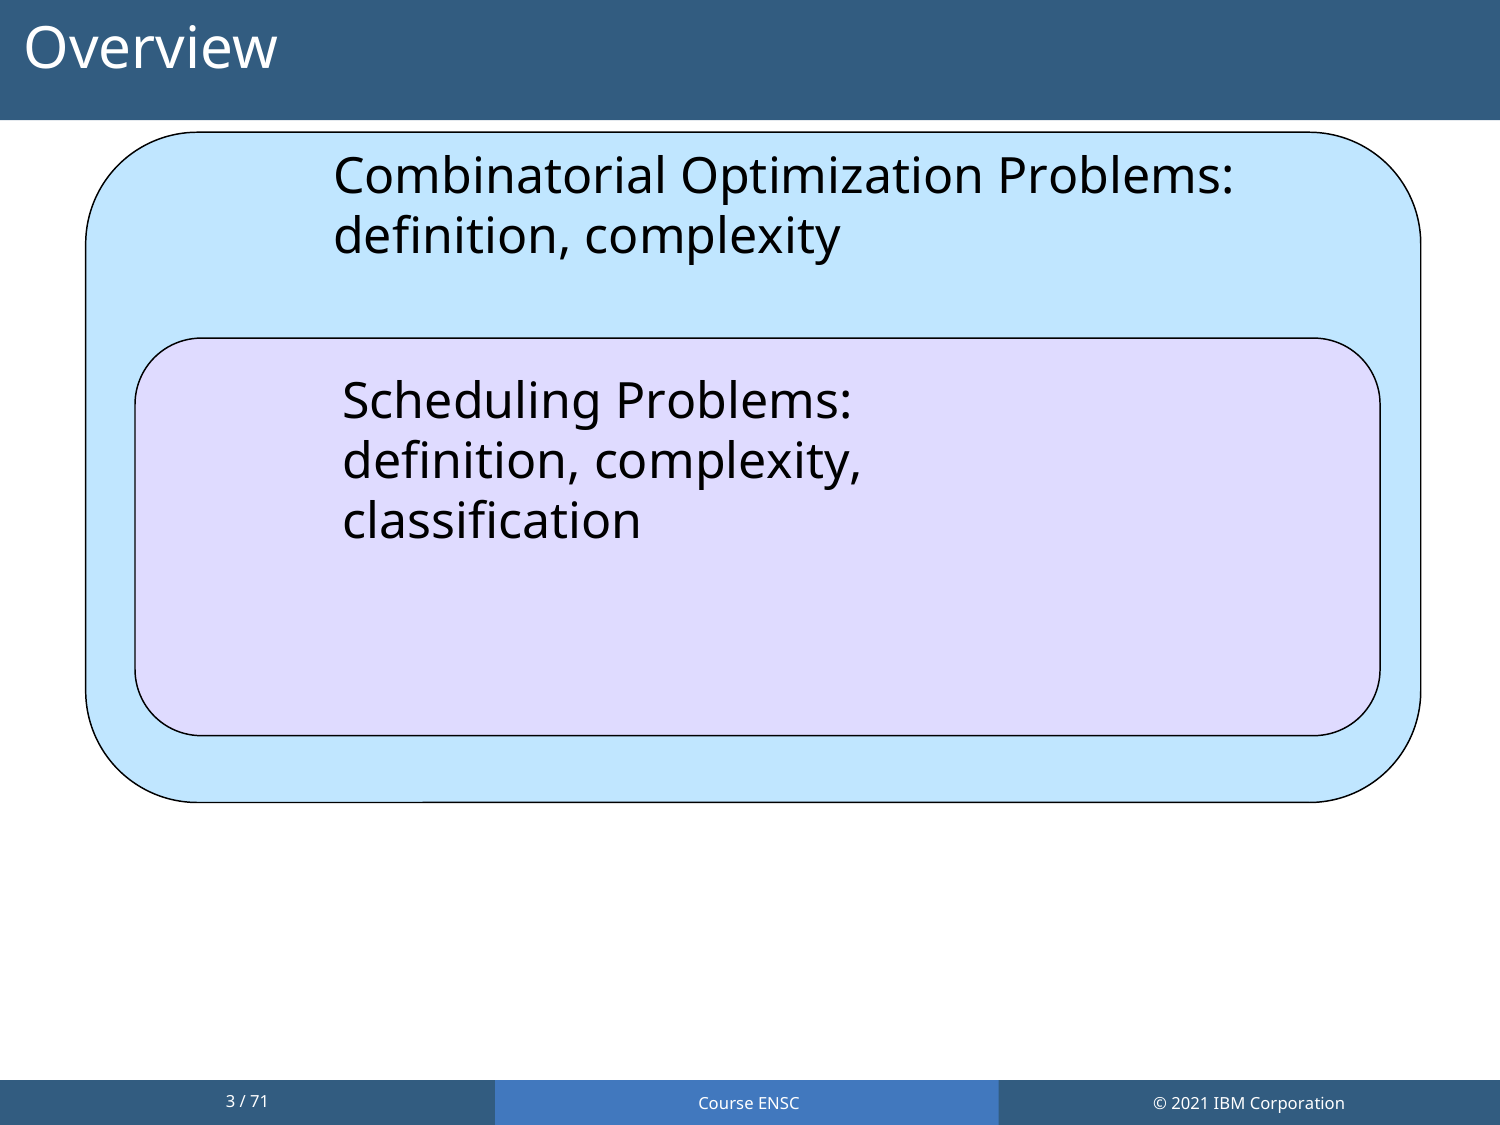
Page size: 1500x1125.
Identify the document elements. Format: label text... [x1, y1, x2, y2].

text_box Combinatorial Optimization Problems: definition, complexity [318, 135, 1228, 271]
text_box Scheduling Problems: definition, complexity, classification [327, 360, 875, 556]
title Overview [0, 0, 1500, 121]
text_box [85, 132, 1421, 803]
